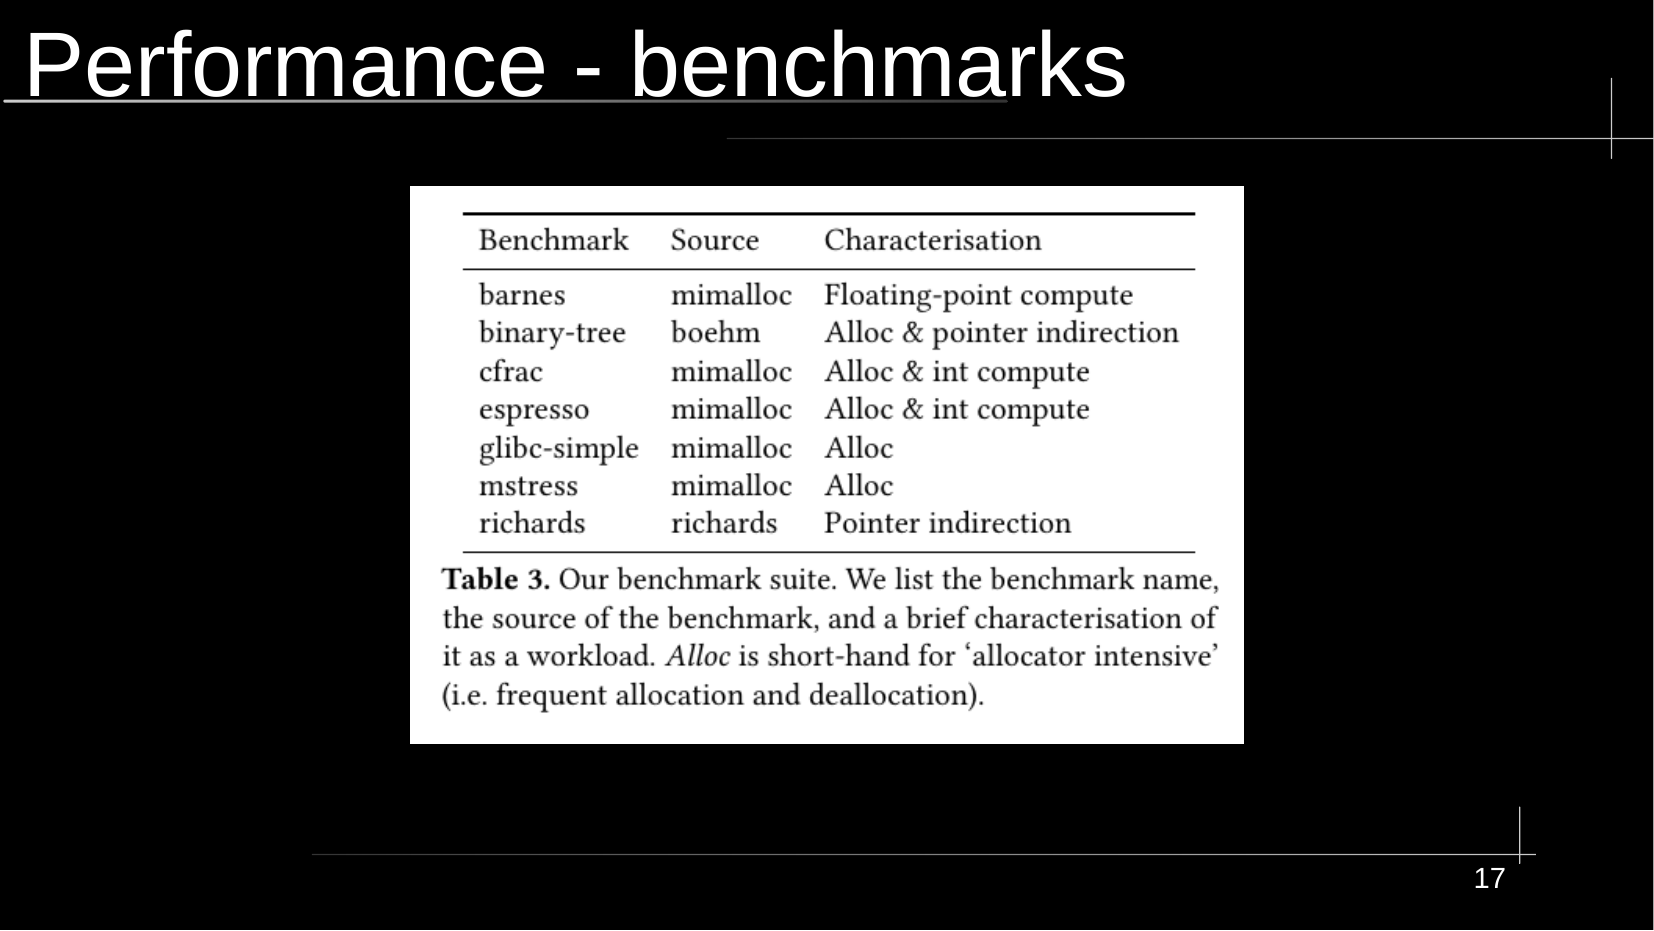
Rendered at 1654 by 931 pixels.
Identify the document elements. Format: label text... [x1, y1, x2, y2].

picture [410, 186, 1244, 744]
title Performance - benchmarks [23, 11, 1589, 119]
